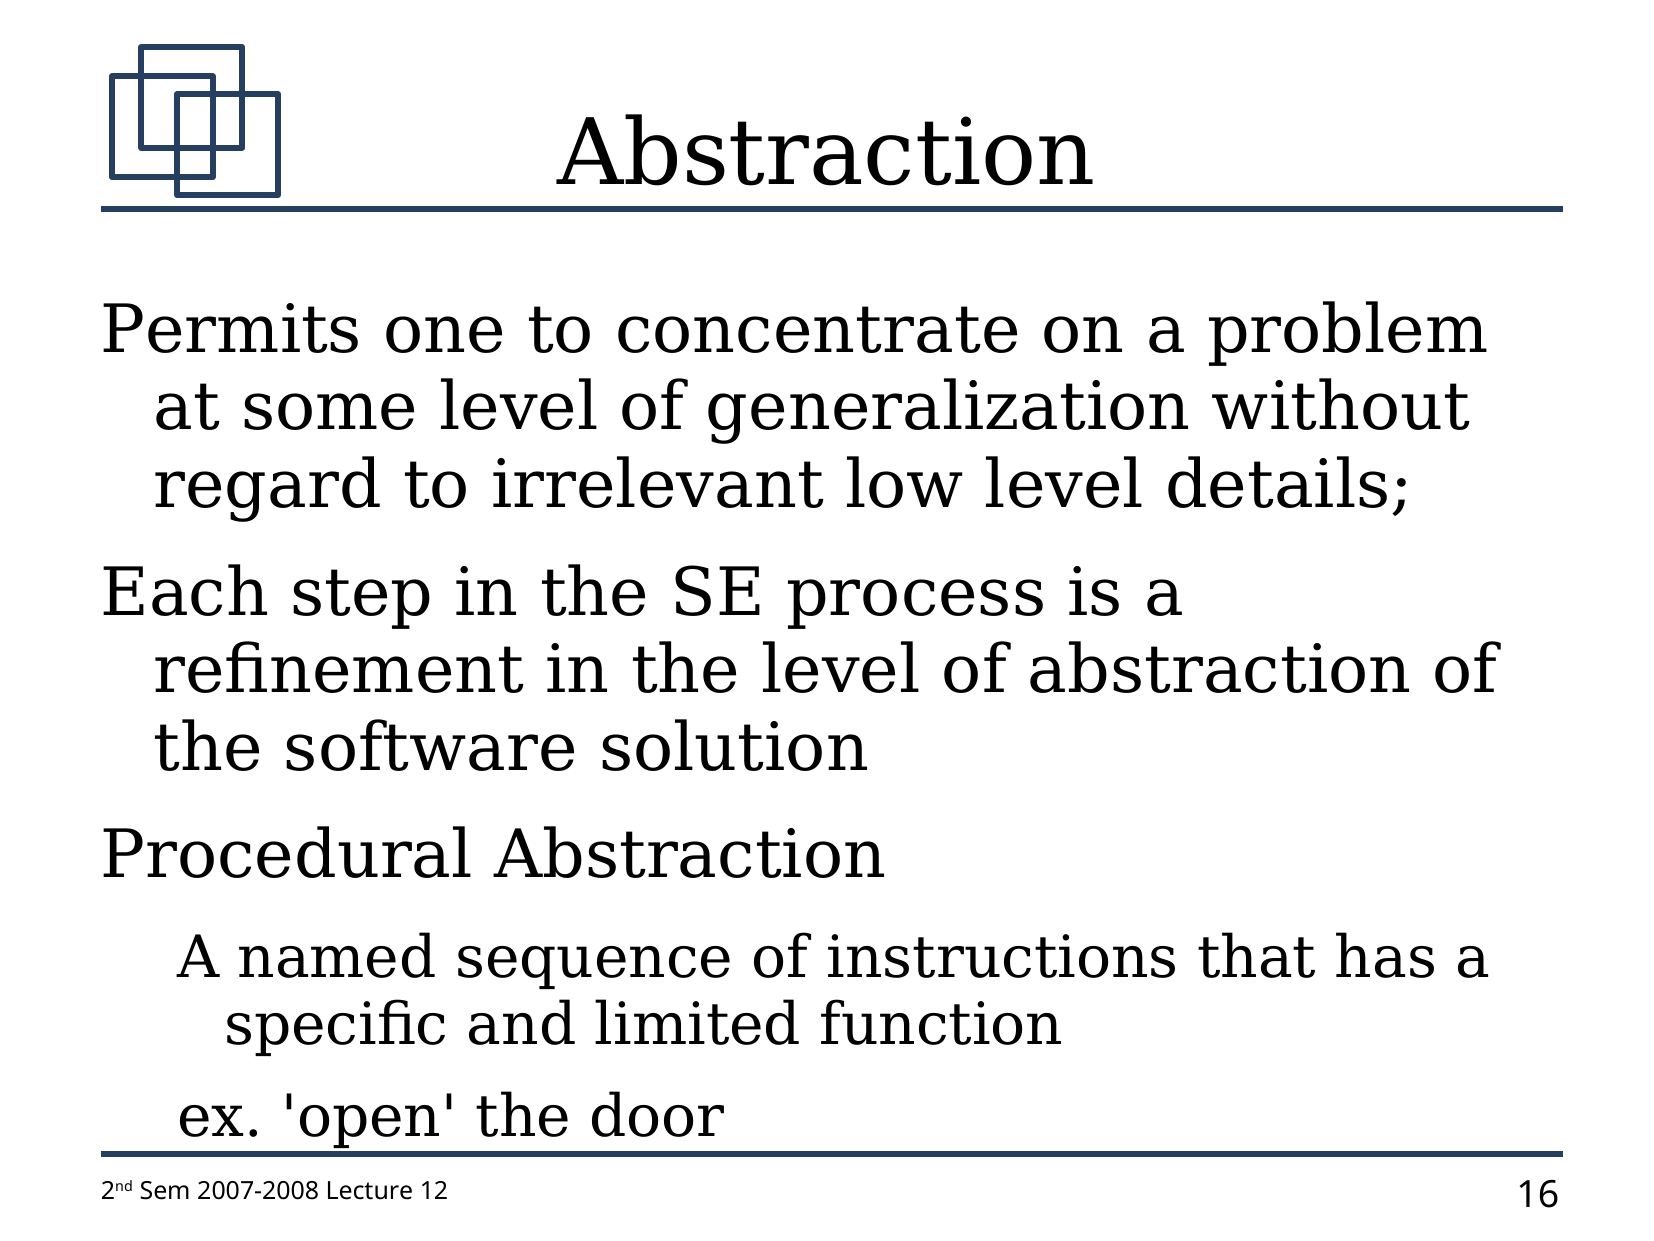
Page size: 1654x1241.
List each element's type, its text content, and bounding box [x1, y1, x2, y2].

title Abstraction [82, 49, 1571, 257]
list Permits one to concentrate on a problem at some level of generalization without regard to irrelevant low level details; Each step in the SE process is a refinement in the level of abstraction of the software solution Procedural Abstraction A named sequence of instructions that has a specific and limited function ex. 'open' the door [82, 290, 1571, 1151]
